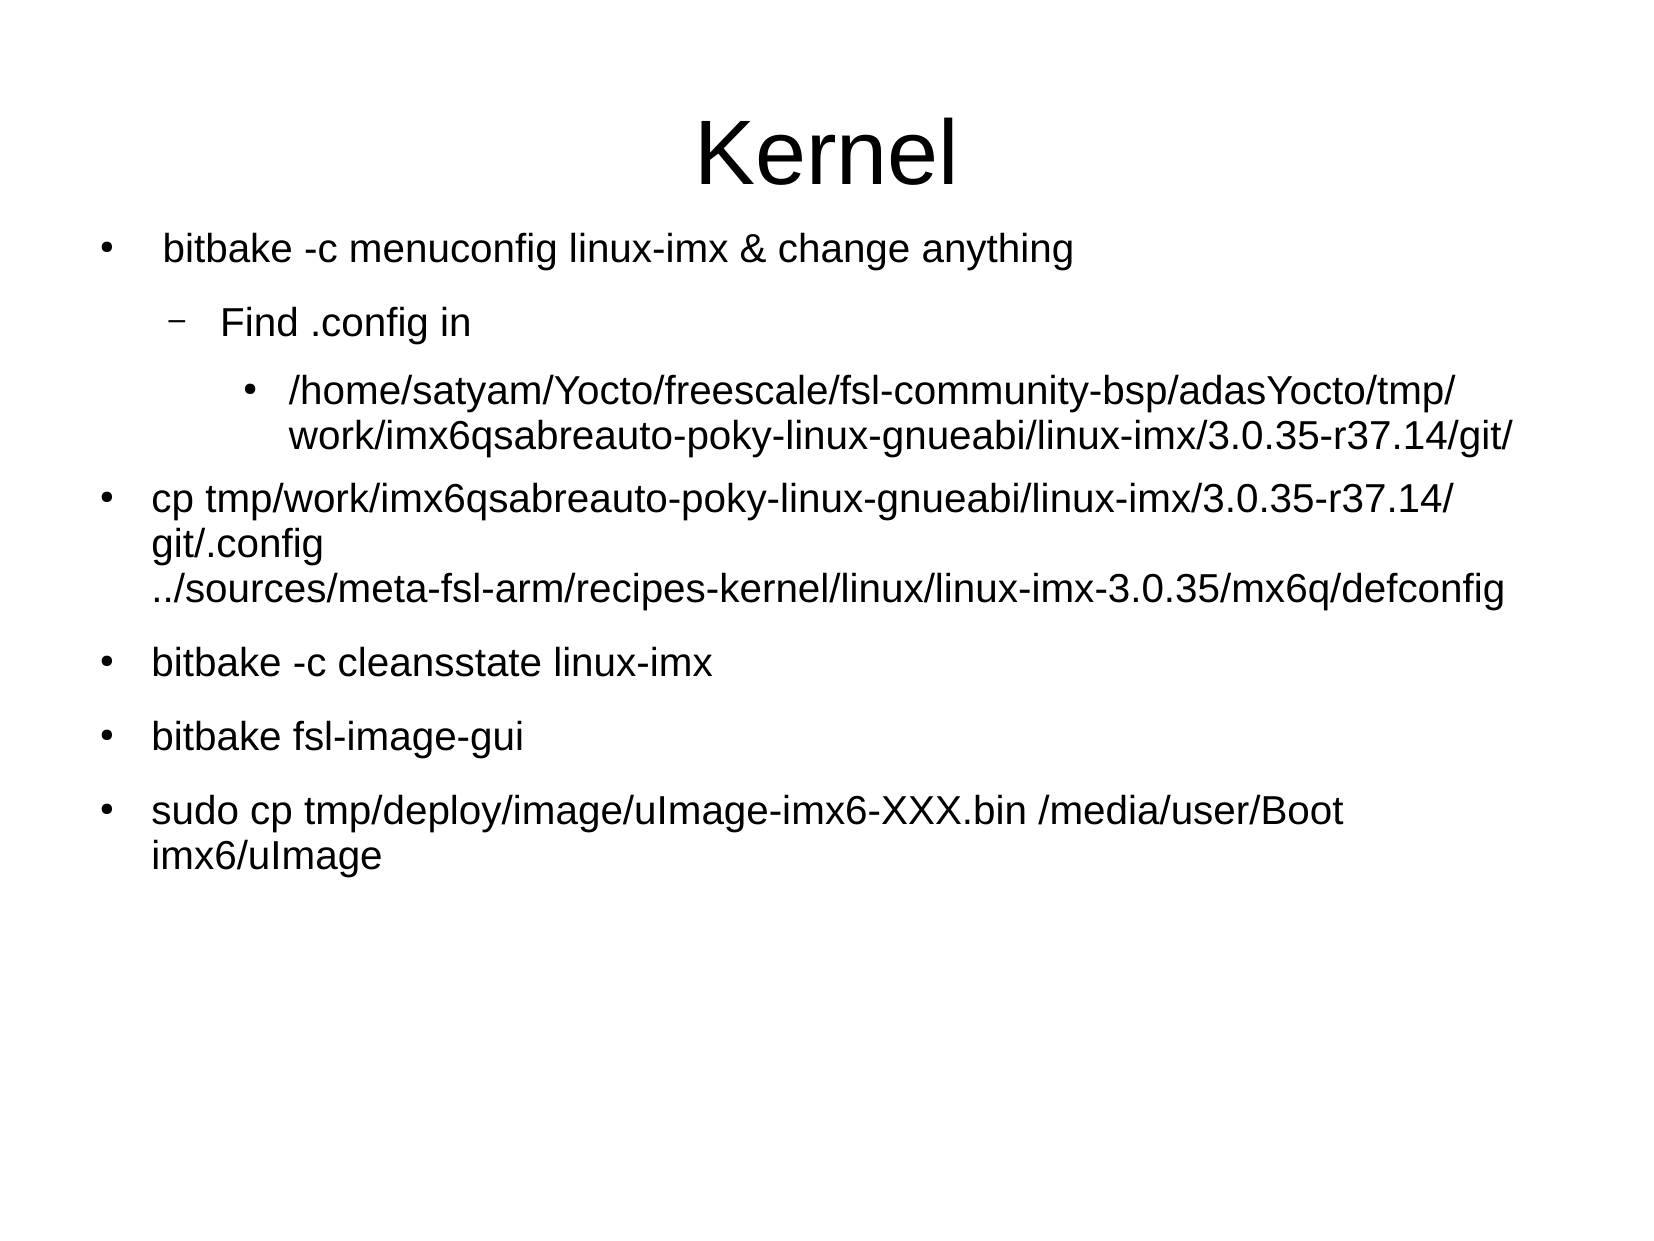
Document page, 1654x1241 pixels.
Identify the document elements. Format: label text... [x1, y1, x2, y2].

title Kernel [82, 49, 1571, 257]
list bitbake -c menuconfig linux-imx & change anything Find .config in /home/satyam/Yocto/freescale/fsl-community-bsp/adasYocto/tmp/work/imx6qsabreauto-poky-linux-gnueabi/linux-imx/3.0.35-r37.14/git/ cp tmp/work/imx6qsabreauto-poky-linux-gnueabi/linux-imx/3.0.35-r37.14/git/.config ../sources/meta-fsl-arm/recipes-kernel/linux/linux-imx-3.0.35/mx6q/defconfig bitbake -c cleansstate linux-imx bitbake fsl-image-gui sudo cp tmp/deploy/image/uImage-imx6-XXX.bin /media/user/Boot imx6/uImage [82, 225, 1538, 945]
